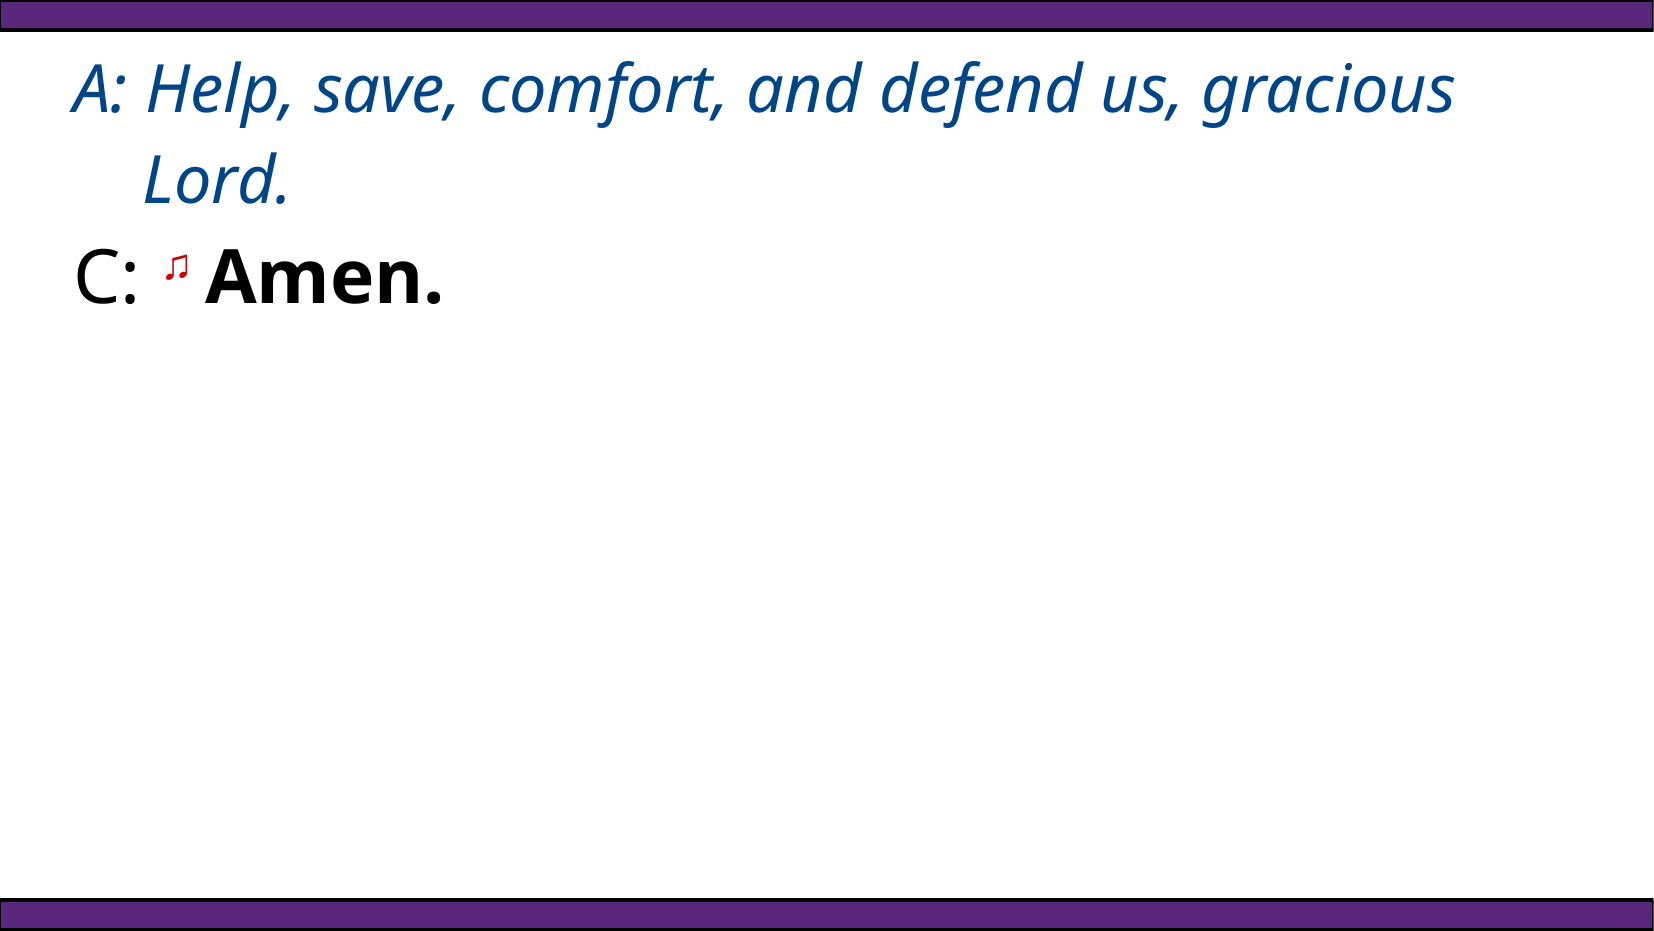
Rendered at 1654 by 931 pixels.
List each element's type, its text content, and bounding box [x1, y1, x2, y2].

text_box A: Help, save, comfort, and defend us, gracious Lord. C: ♫ Amen. [58, 34, 1589, 327]
text_box [0, 0, 1654, 31]
picture [0, 31, 1654, 900]
text_box [0, 900, 1654, 931]
